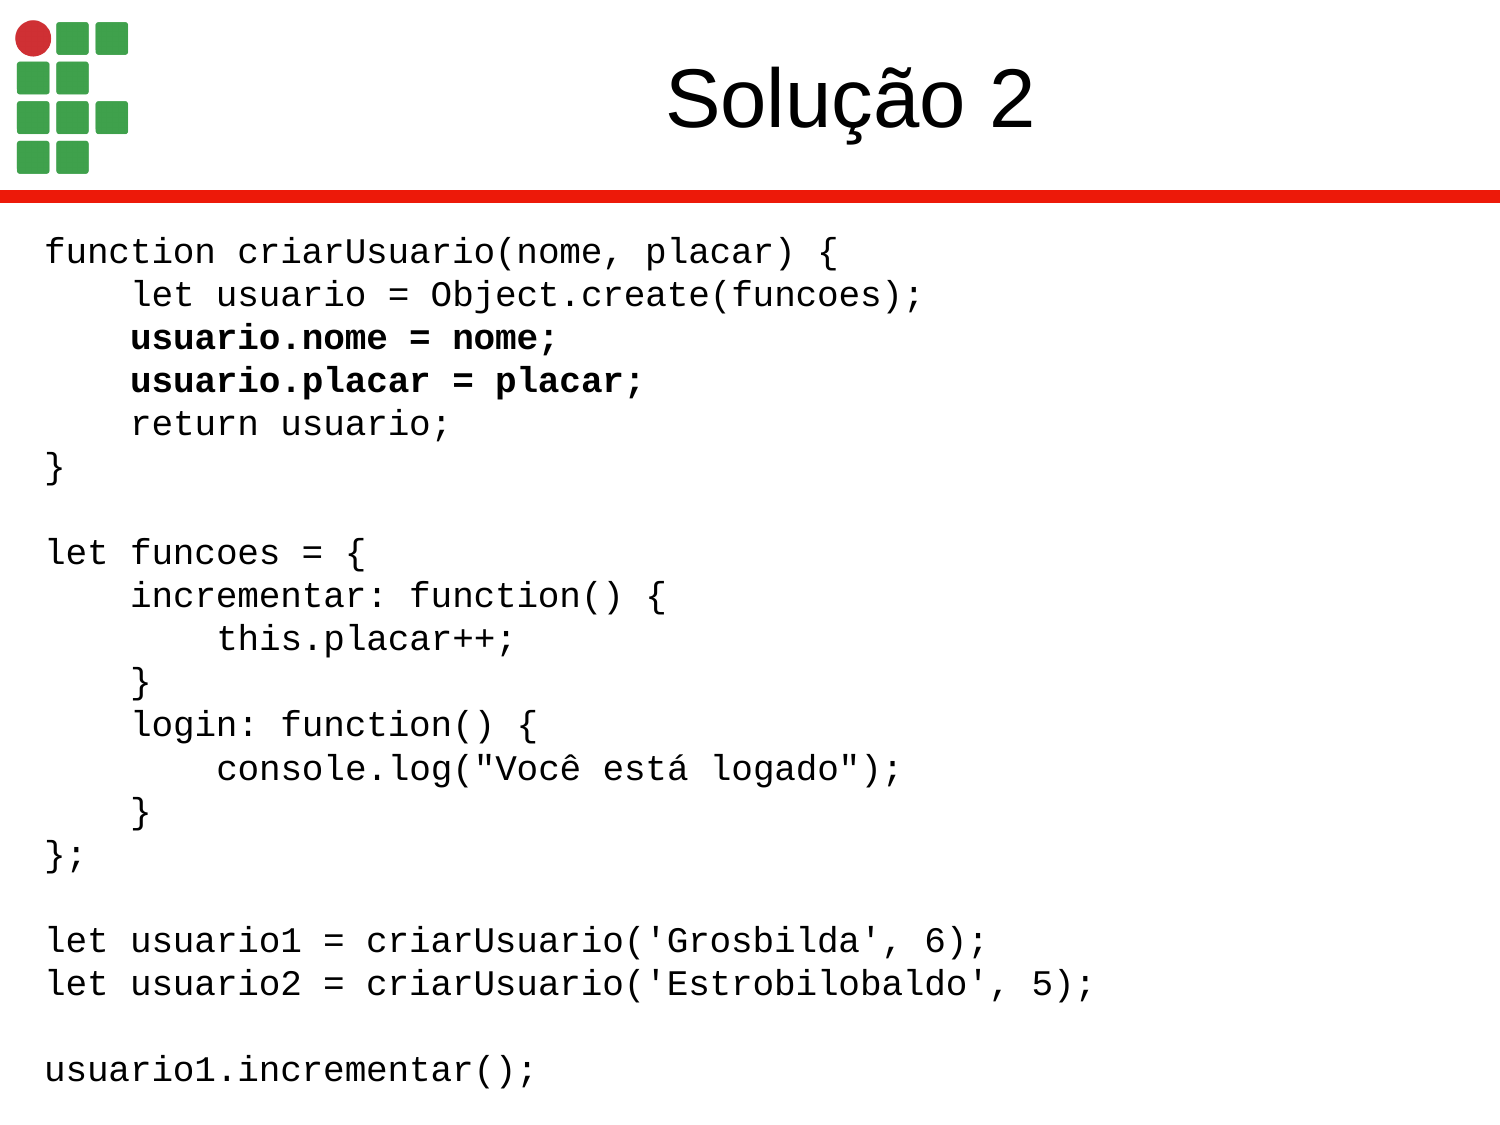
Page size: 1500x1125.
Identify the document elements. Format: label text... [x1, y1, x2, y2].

title Solução 2 [230, 0, 1471, 202]
picture [14, 16, 130, 178]
list function criarUsuario(nome, placar) { let usuario = Object.create(funcoes); usuario.nome = nome; usuario.placar = placar; return usuario; } let funcoes = { incrementar: function() { this.placar++; } login: function() { console.log("Você está logado"); } }; let usuario1 = criarUsuario('Grosbilda', 6); let usuario2 = criarUsuario('Estrobilobaldo', 5); usuario1.incrementar(); [29, 219, 1471, 1099]
